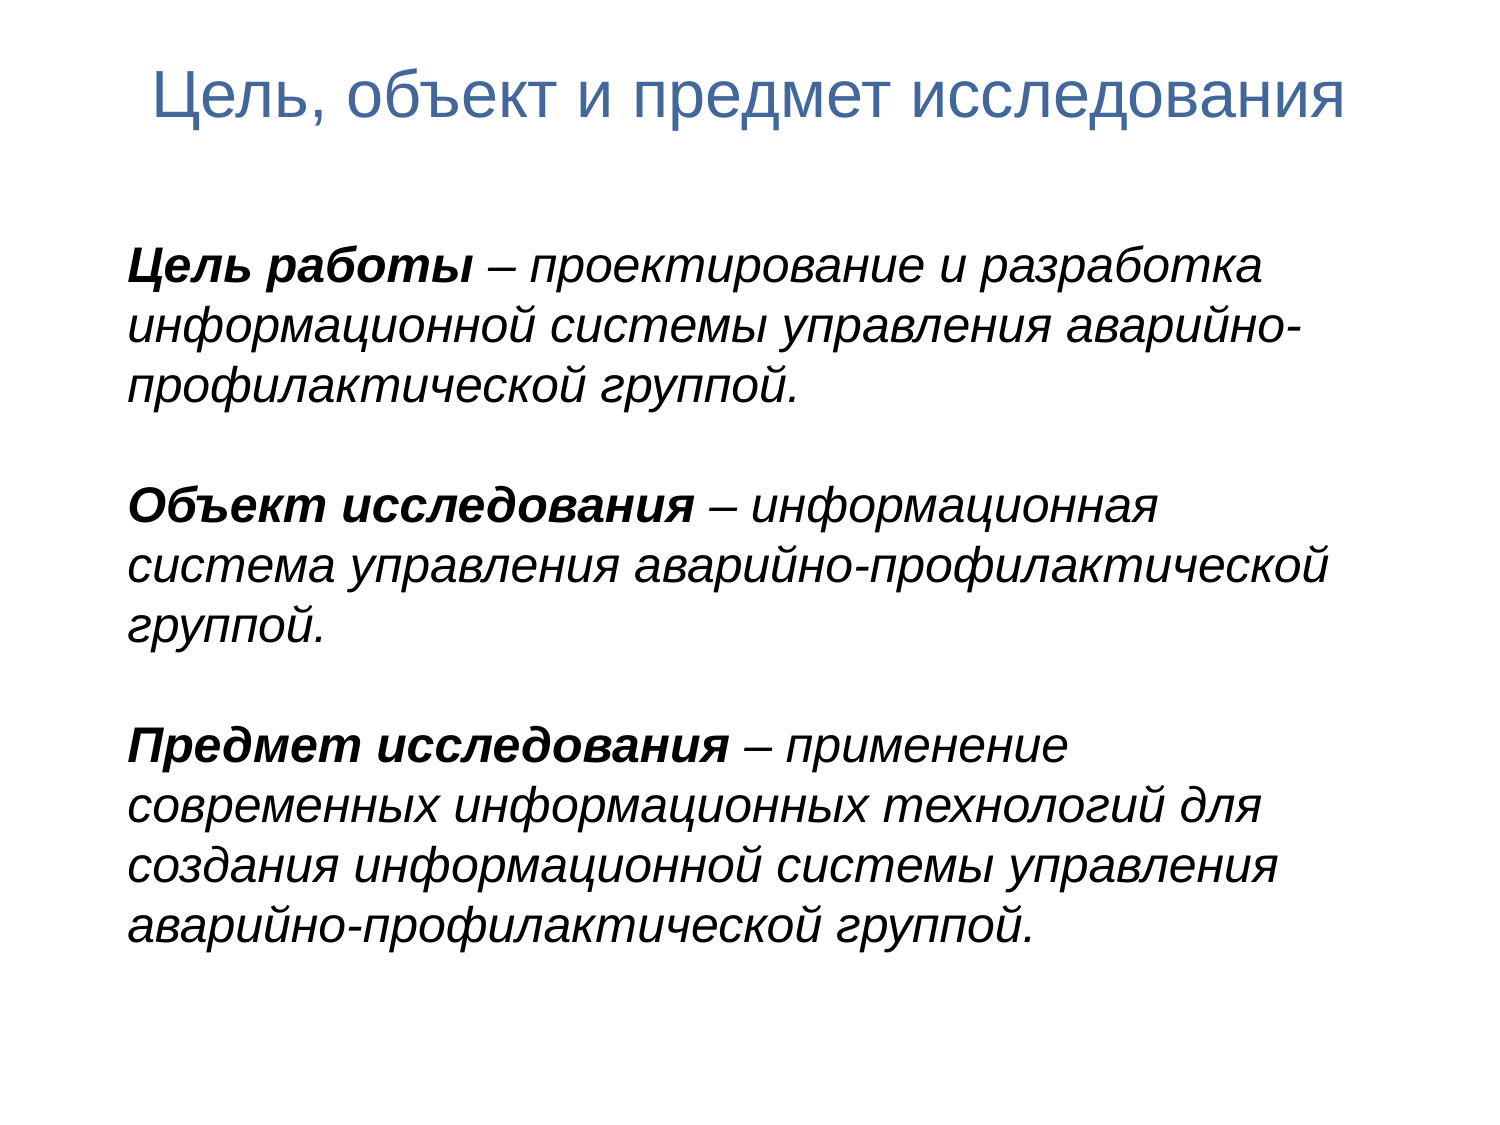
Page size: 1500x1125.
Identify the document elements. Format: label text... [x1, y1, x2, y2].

text_box Цель, объект и предмет исследования [74, 45, 1425, 138]
text_box Цель работы – проектирование и разработка информационной системы управления аварийно-профилактической группой. Объект исследования – информационная система управления аварийно-профилактической группой. Предмет исследования – применение современных информационных технологий для создания информационной системы управления аварийно-профилактической группой. [112, 224, 1388, 938]
